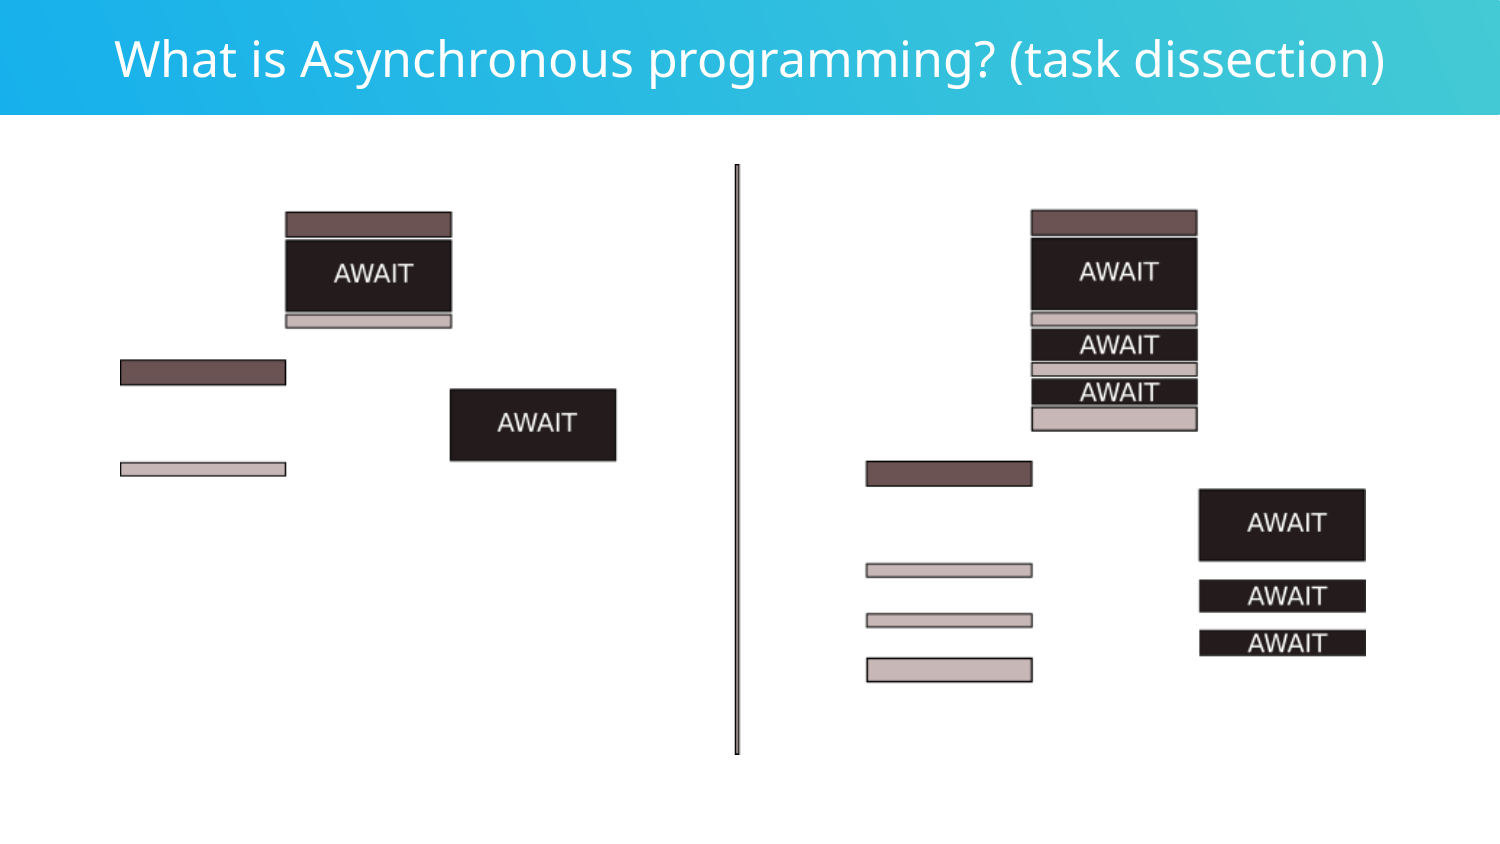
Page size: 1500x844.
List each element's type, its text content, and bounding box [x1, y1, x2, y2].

text_box What is Asynchronous programming? (task dissection) [0, 0, 1500, 115]
picture [120, 164, 1366, 755]
